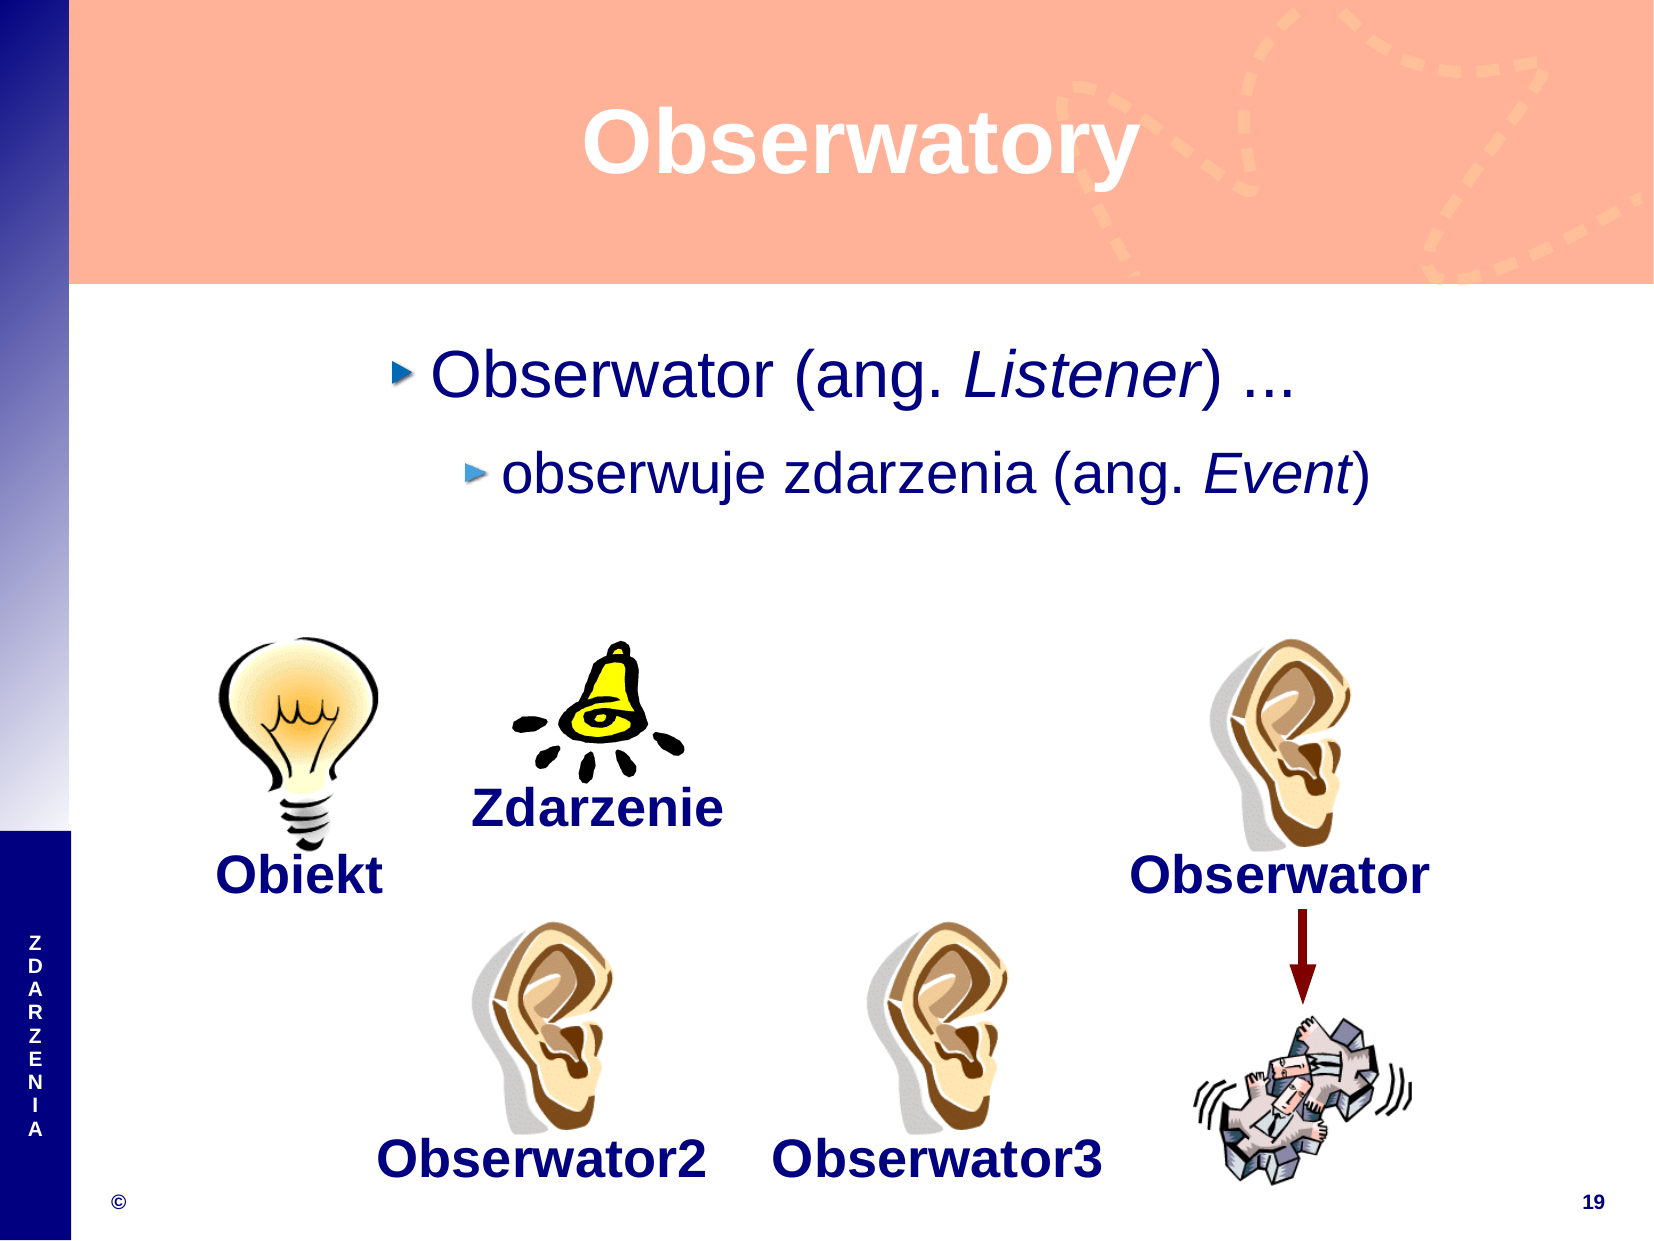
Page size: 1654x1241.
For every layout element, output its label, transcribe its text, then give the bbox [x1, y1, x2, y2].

picture [190, 636, 409, 855]
picture [1171, 636, 1390, 855]
picture [433, 919, 652, 1138]
picture [828, 919, 1047, 1138]
picture [512, 625, 685, 799]
text_box Z D A R Z E N I A [0, 830, 71, 1241]
picture [1193, 992, 1413, 1211]
list Obserwator (ang. Listener) ... obserwuje zdarzenia (ang. Event) [359, 336, 1372, 530]
title Obserwatory [70, 37, 1654, 246]
